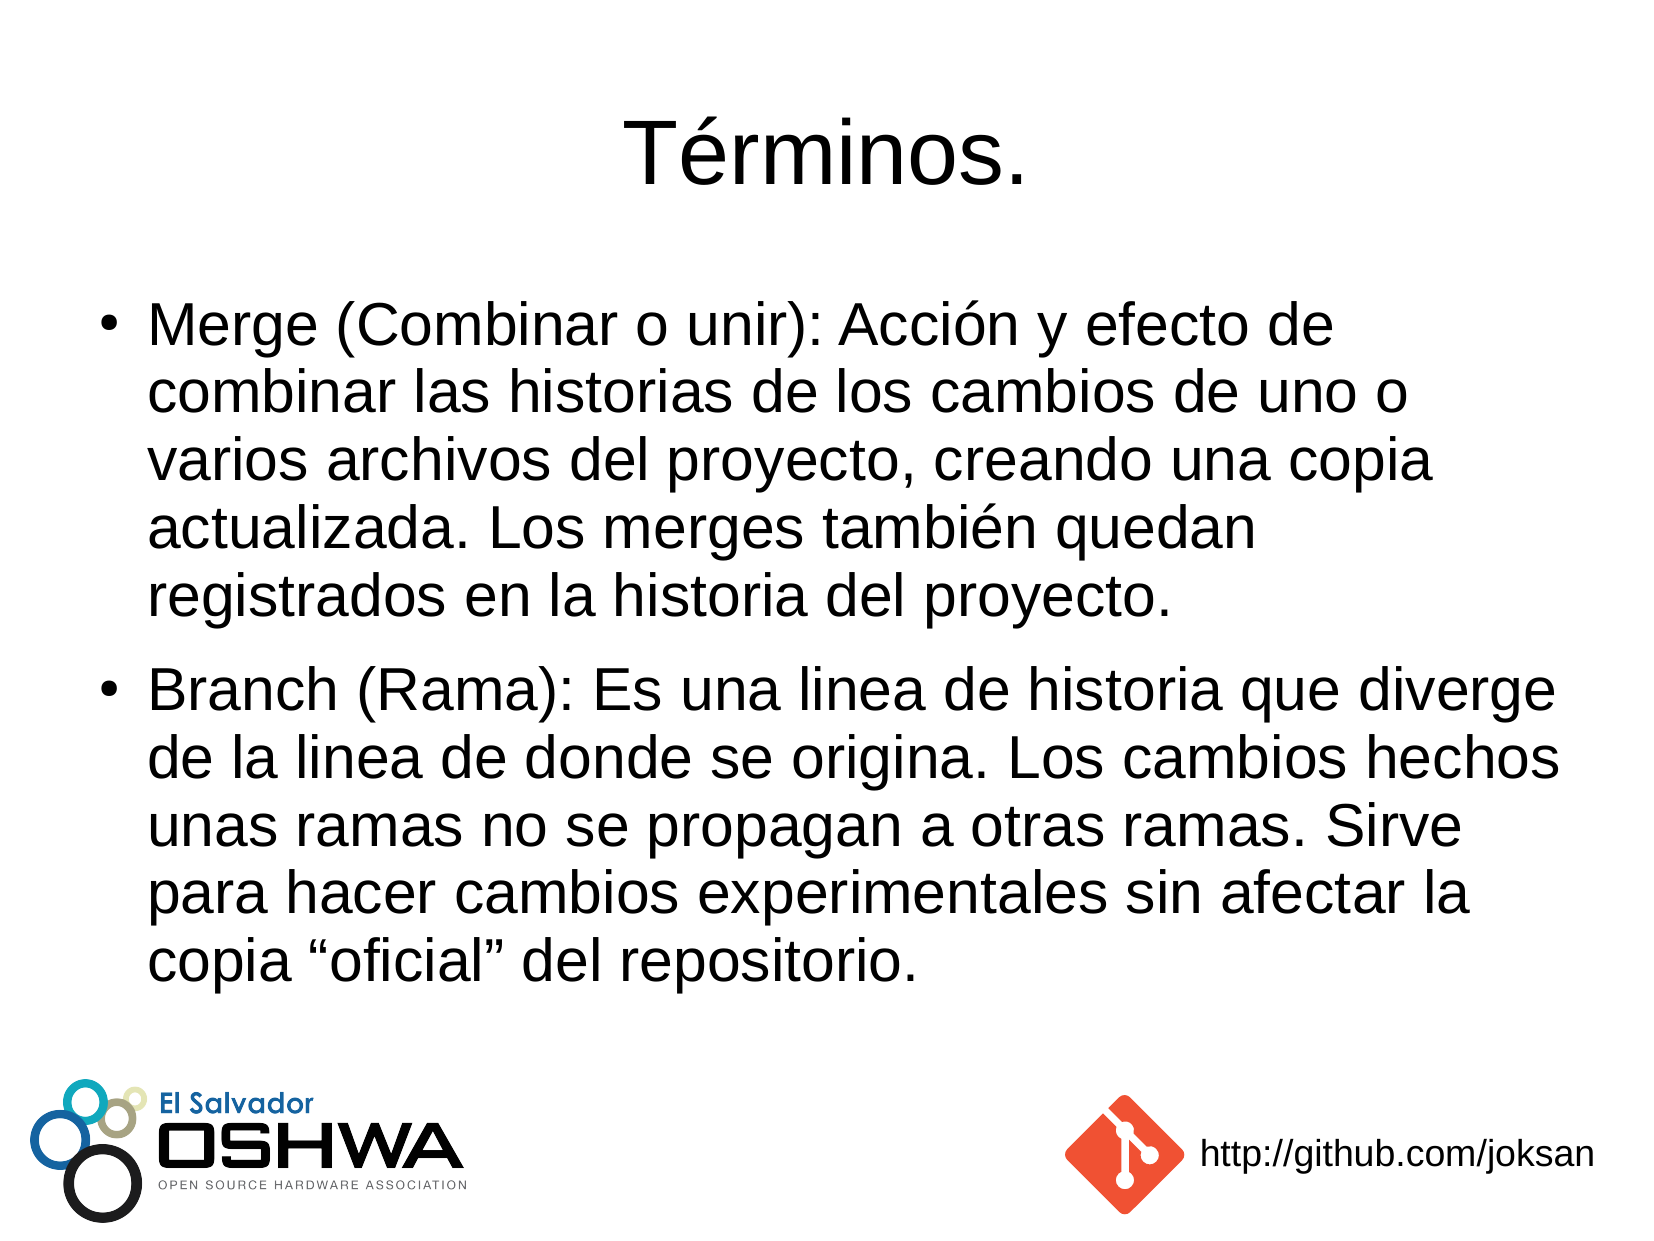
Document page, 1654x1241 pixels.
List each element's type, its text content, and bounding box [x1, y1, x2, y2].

picture [1065, 1095, 1185, 1215]
picture [30, 1079, 466, 1224]
list Merge (Combinar o unir): Acción y efecto de combinar las historias de los cambios de uno o varios archivos del proyecto, creando una copia actualizada. Los merges también quedan registrados en la historia del proyecto. Branch (Rama): Es una linea de historia que diverge de la linea de donde se origina. Los cambios hechos unas ramas no se propagan a otras ramas. Sirve para hacer cambios experimentales sin afectar la copia “oficial” del repositorio. [82, 290, 1571, 1010]
title Términos. [82, 49, 1571, 257]
text_box http://github.com/joksan [1185, 1125, 1611, 1182]
